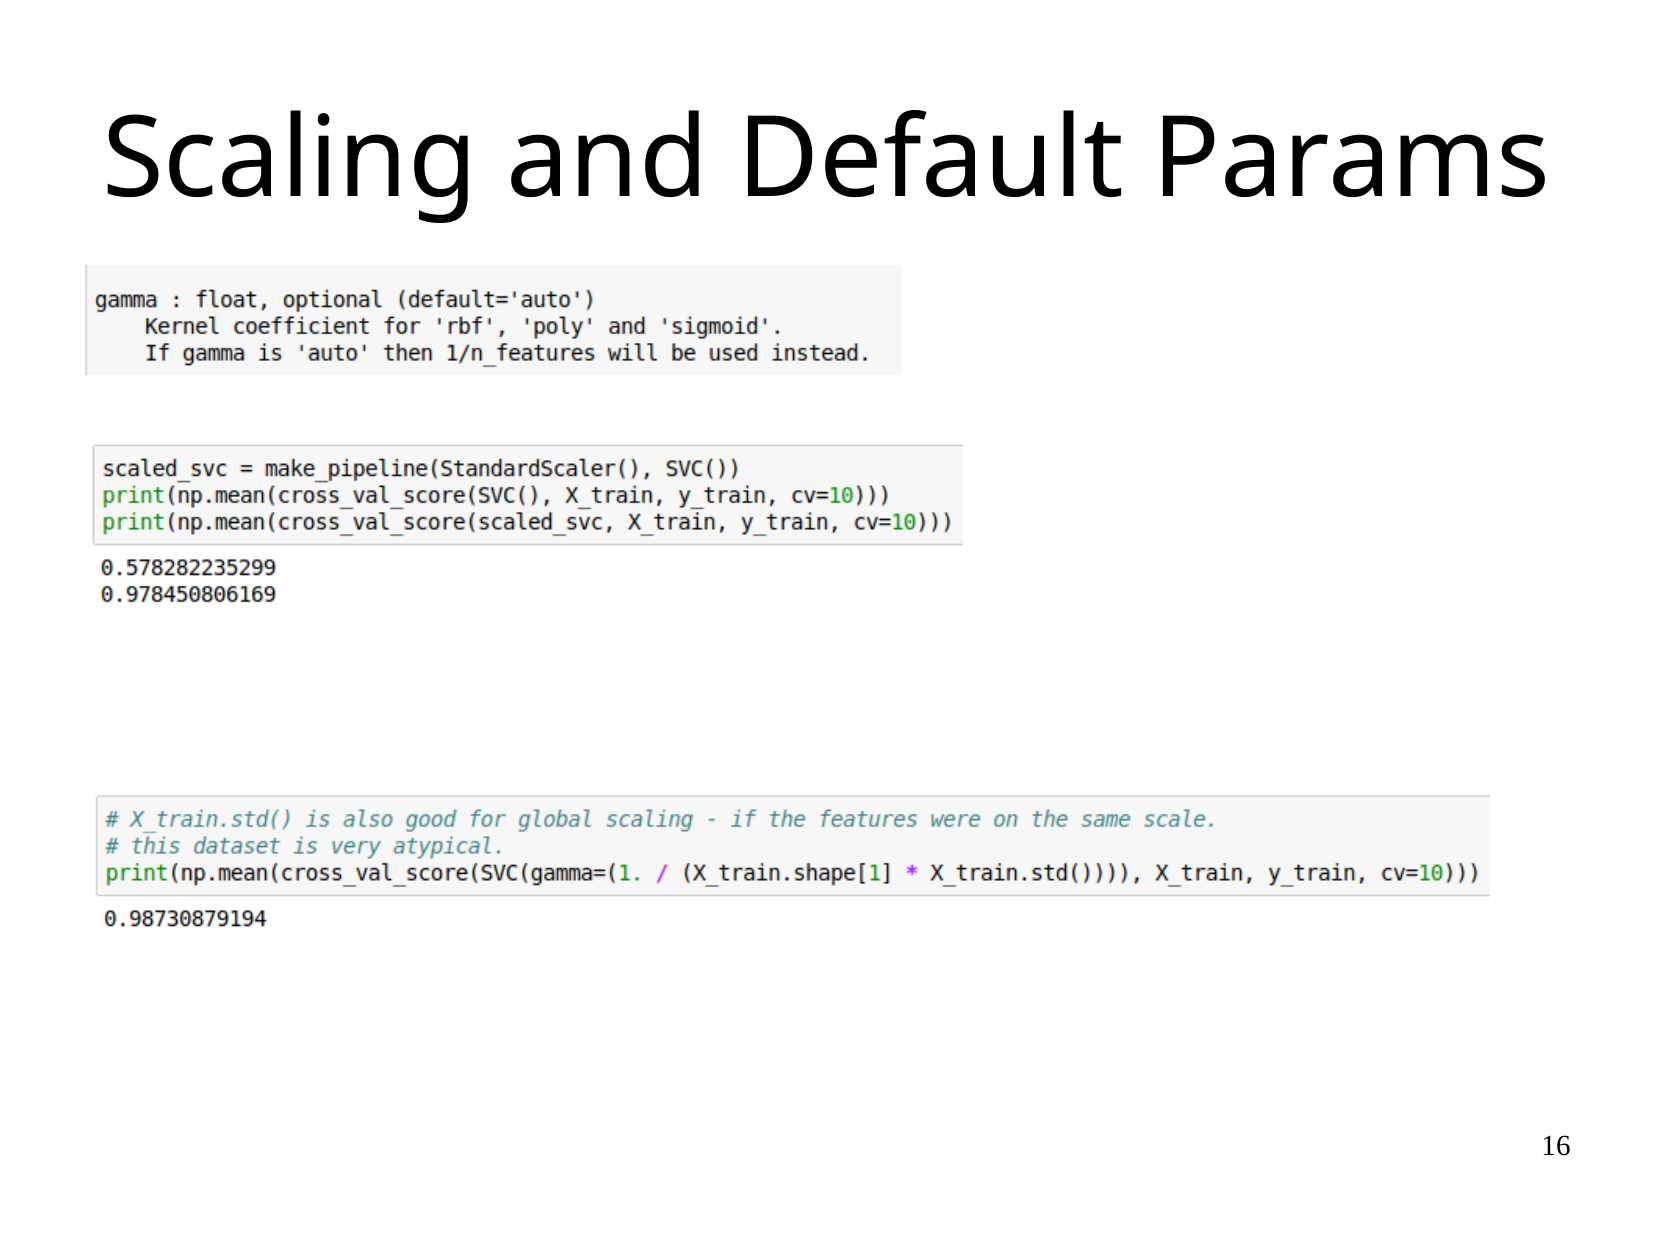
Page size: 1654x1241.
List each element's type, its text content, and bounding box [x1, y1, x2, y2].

picture [90, 794, 1490, 947]
picture [84, 265, 901, 376]
picture [82, 434, 963, 610]
title Scaling and Default Params [82, 49, 1571, 257]
